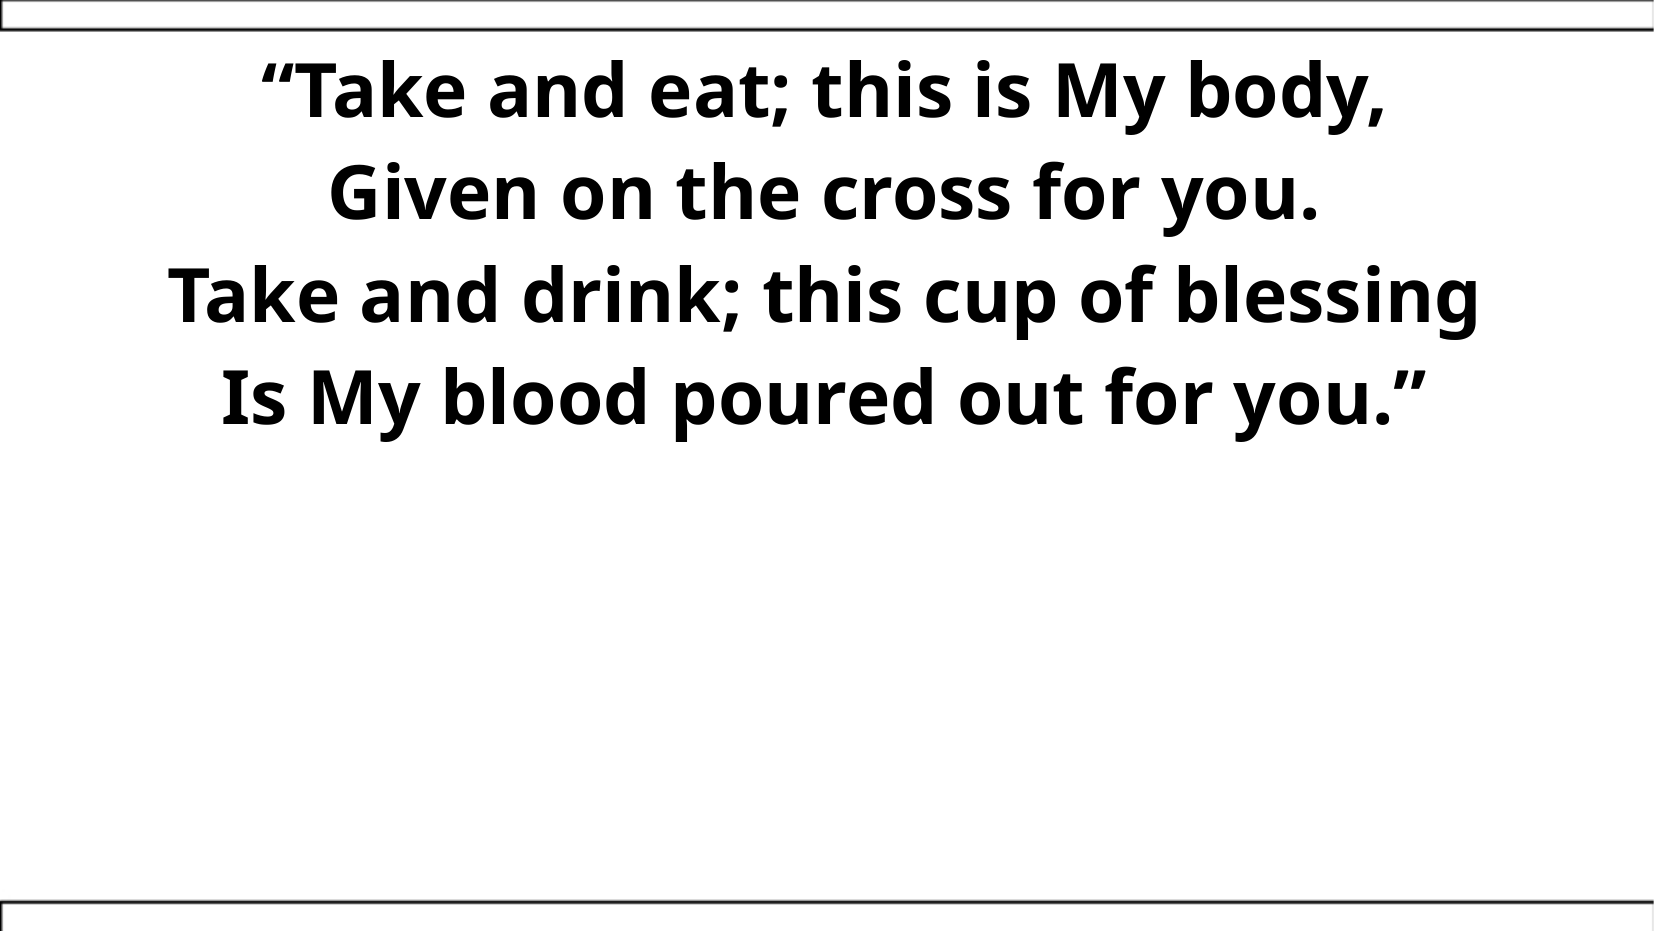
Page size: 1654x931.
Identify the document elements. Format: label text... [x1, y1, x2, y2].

text_box “Take and eat; this is My body, Given on the cross for you. Take and drink; this cup of blessing Is My blood poured out for you.” [105, 30, 1546, 445]
picture [0, 0, 1654, 931]
